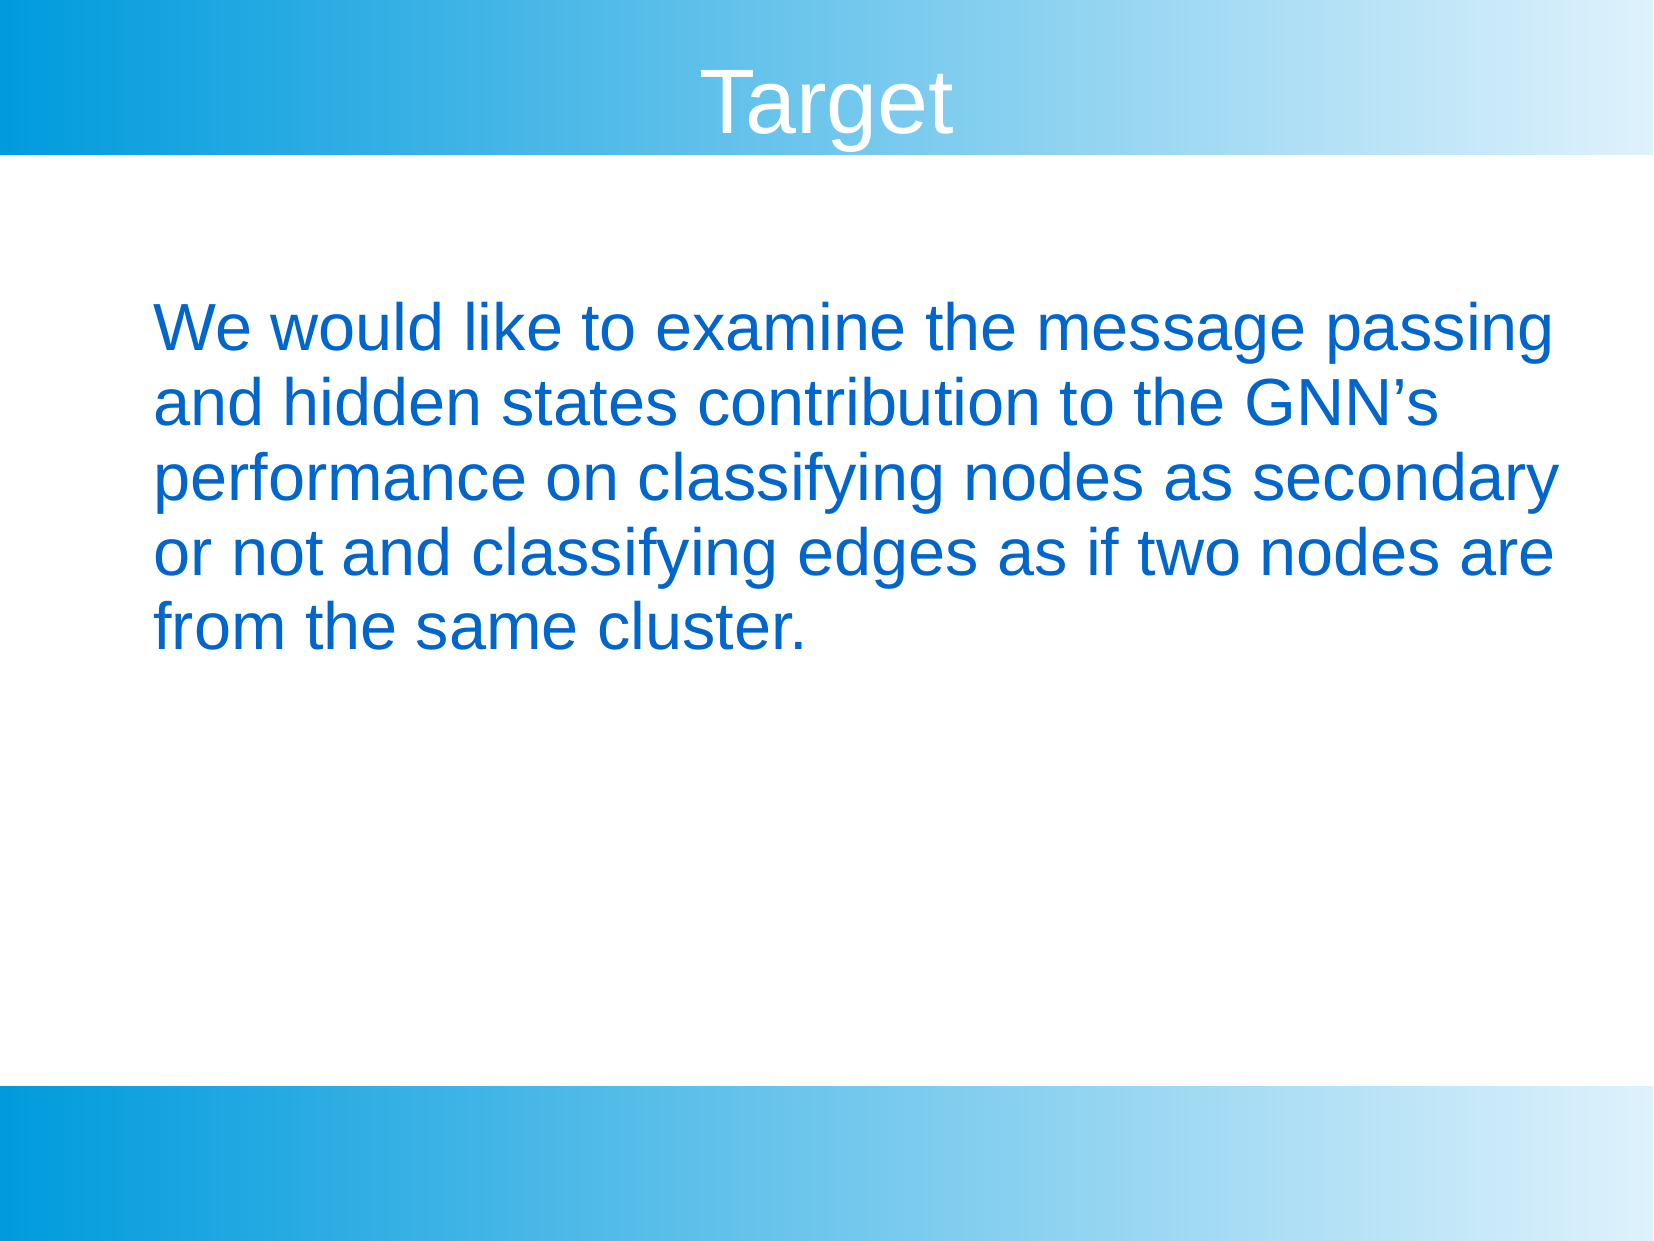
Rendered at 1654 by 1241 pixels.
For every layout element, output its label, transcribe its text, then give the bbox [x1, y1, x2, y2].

list We would like to examine the message passing and hidden states contribution to the GNN’s performance on classifying nodes as secondary or not and classifying edges as if two nodes are from the same cluster. [82, 290, 1571, 1010]
title Target [82, 49, 1571, 155]
